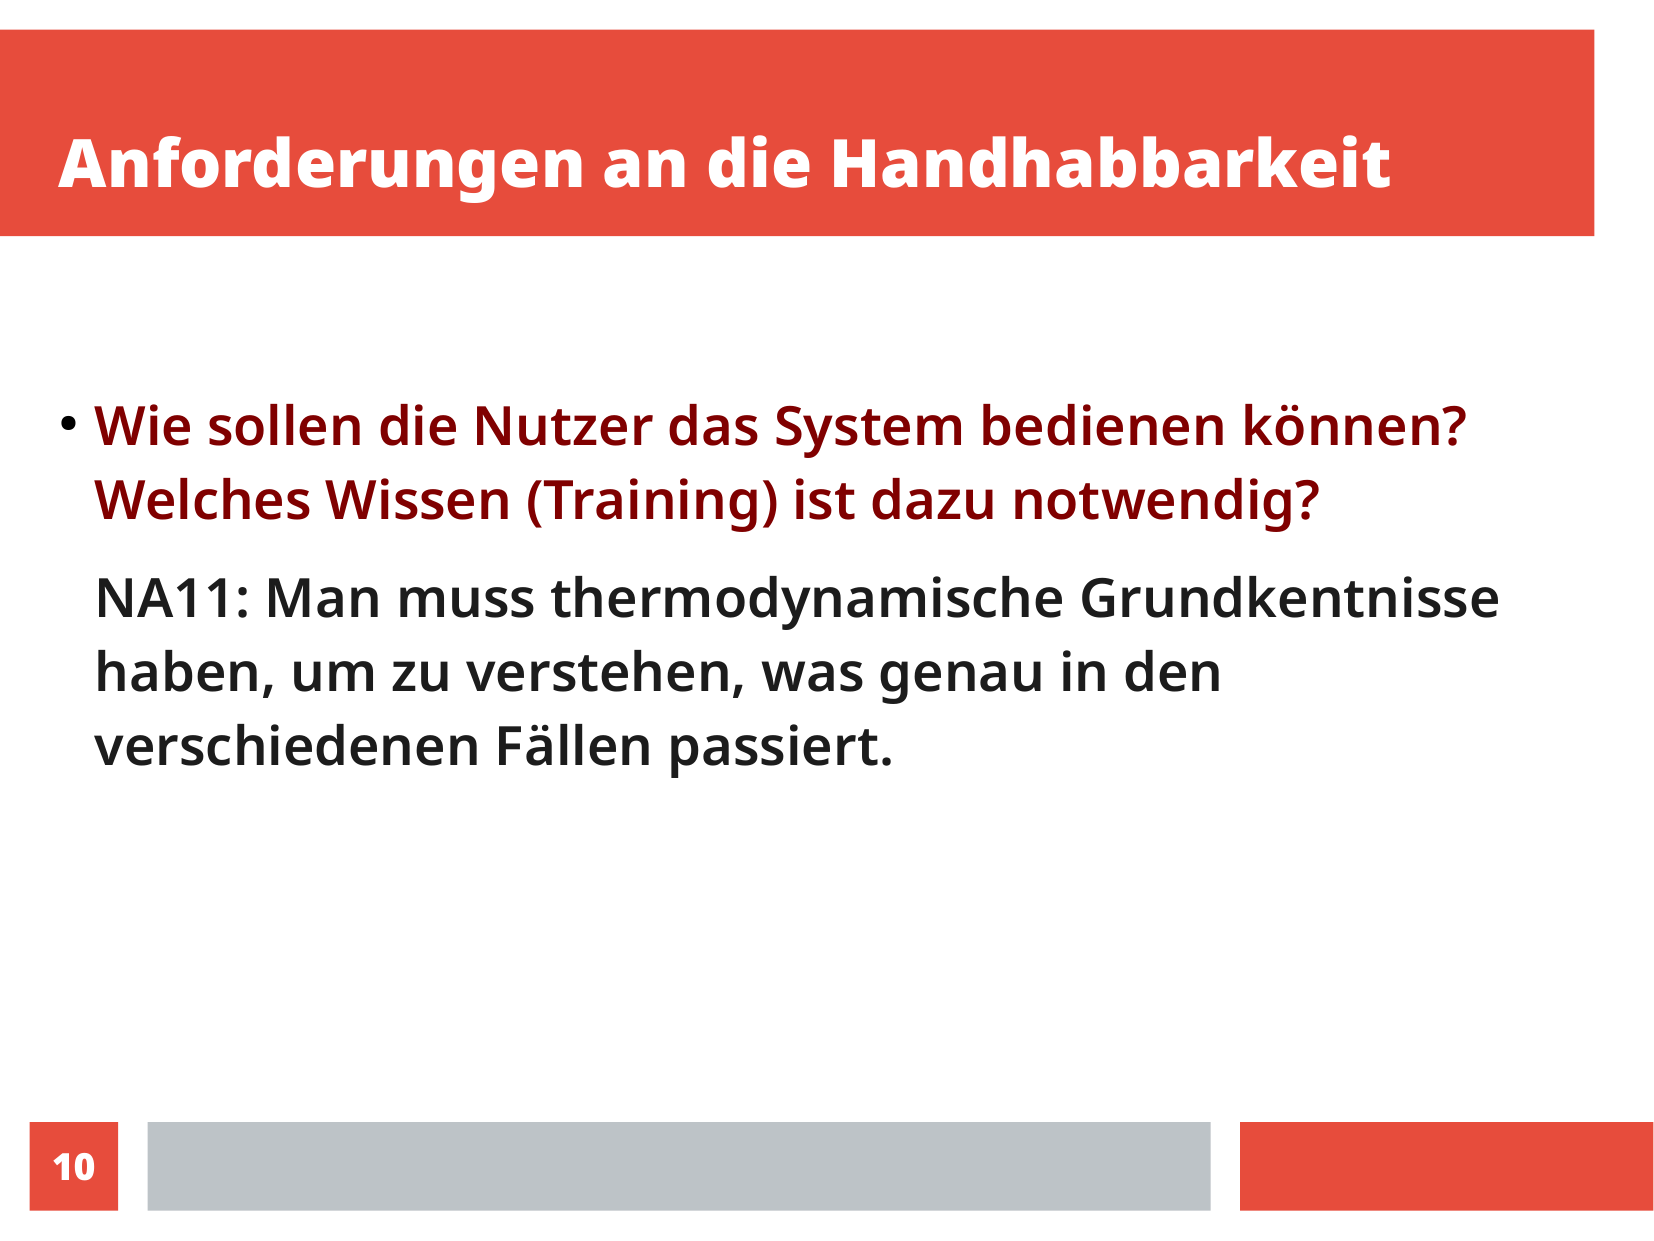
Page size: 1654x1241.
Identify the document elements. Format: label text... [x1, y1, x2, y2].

title Anforderungen an die Handhabbarkeit [59, 59, 1595, 207]
list Wie sollen die Nutzer das System bedienen können? Welches Wissen (Training) ist dazu notwendig? NA11: Man muss thermodynamische Grundkentnisse haben, um zu verstehen, was genau in den verschiedenen Fällen passiert. [59, 387, 1565, 1093]
